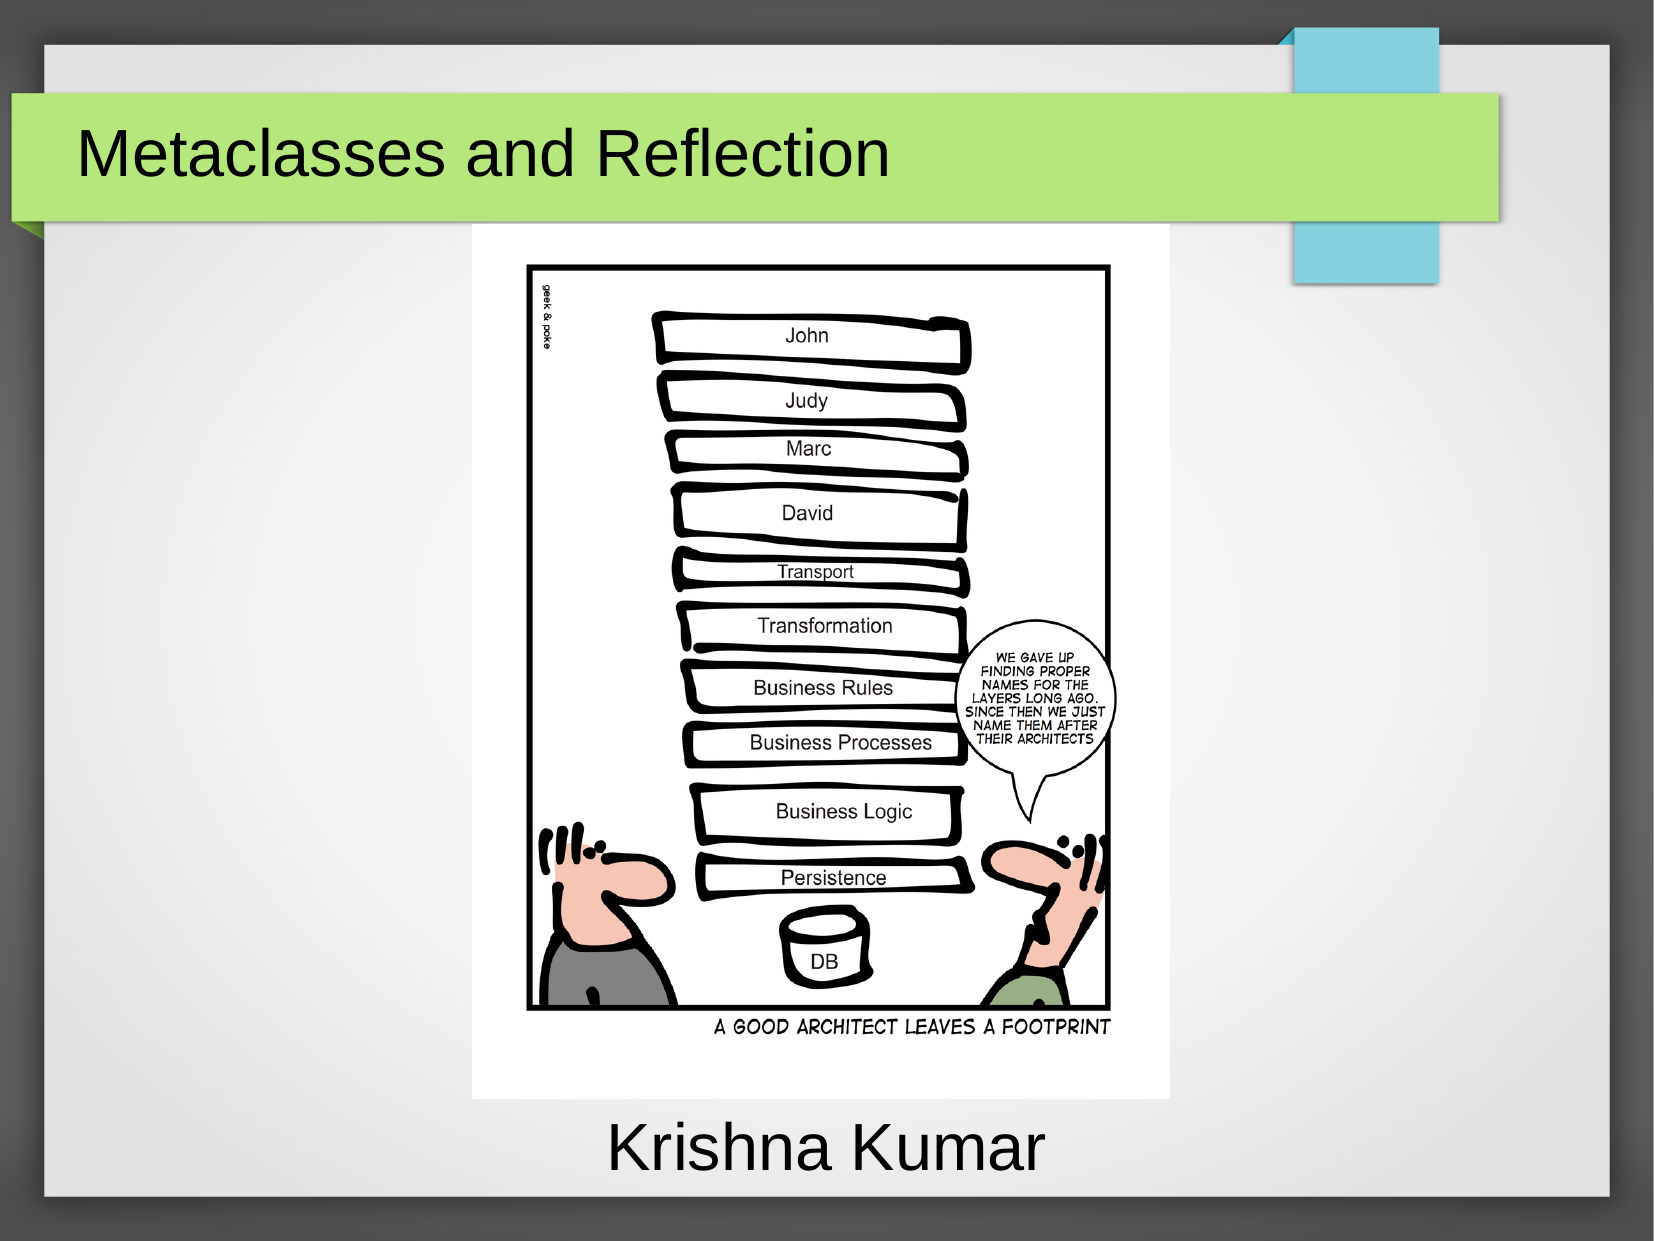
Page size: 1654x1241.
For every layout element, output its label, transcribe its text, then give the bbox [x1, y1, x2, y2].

title Metaclasses and Reflection [76, 69, 1506, 238]
picture [0, 0, 1654, 1241]
subtitle Krishna Kumar [82, 168, 1571, 1229]
